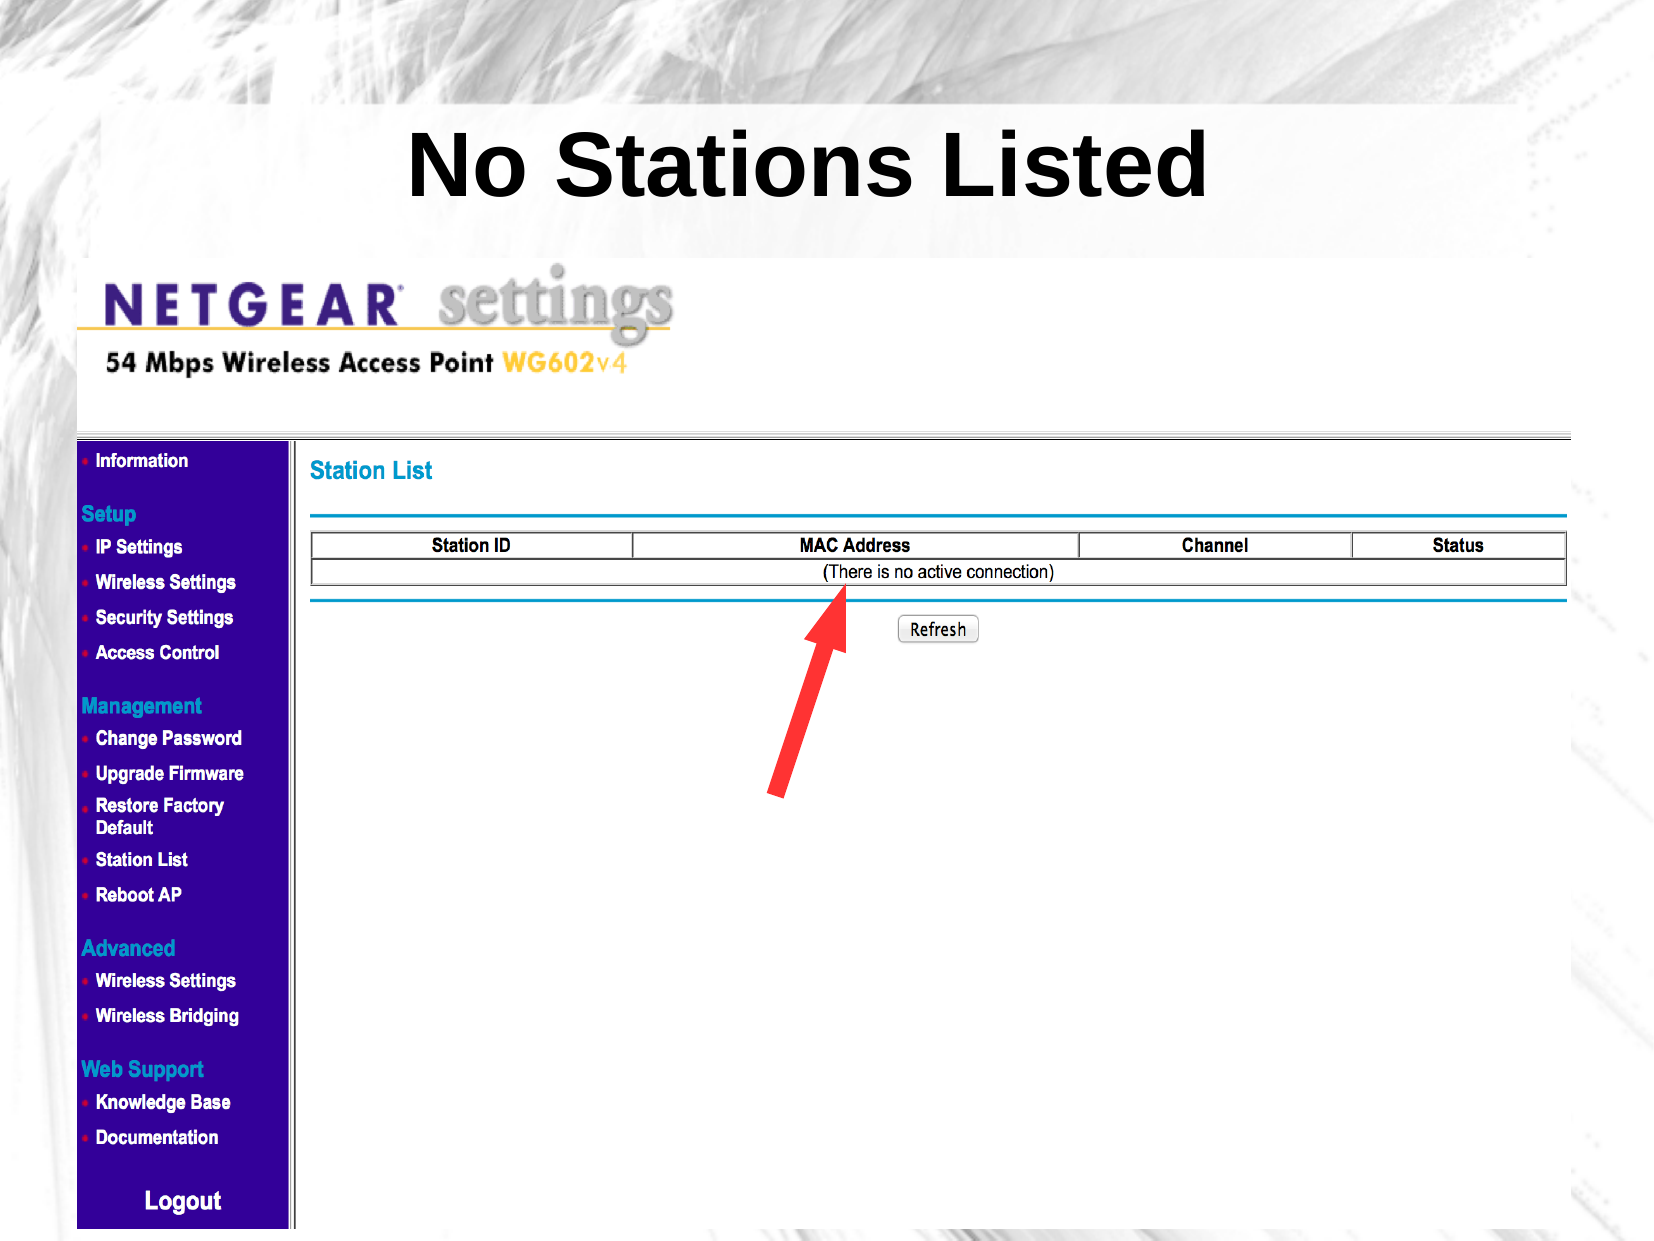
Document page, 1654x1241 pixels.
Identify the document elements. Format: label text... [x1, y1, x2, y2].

picture [0, 0, 1654, 1241]
text_box No Stations Listed [94, 106, 1524, 224]
